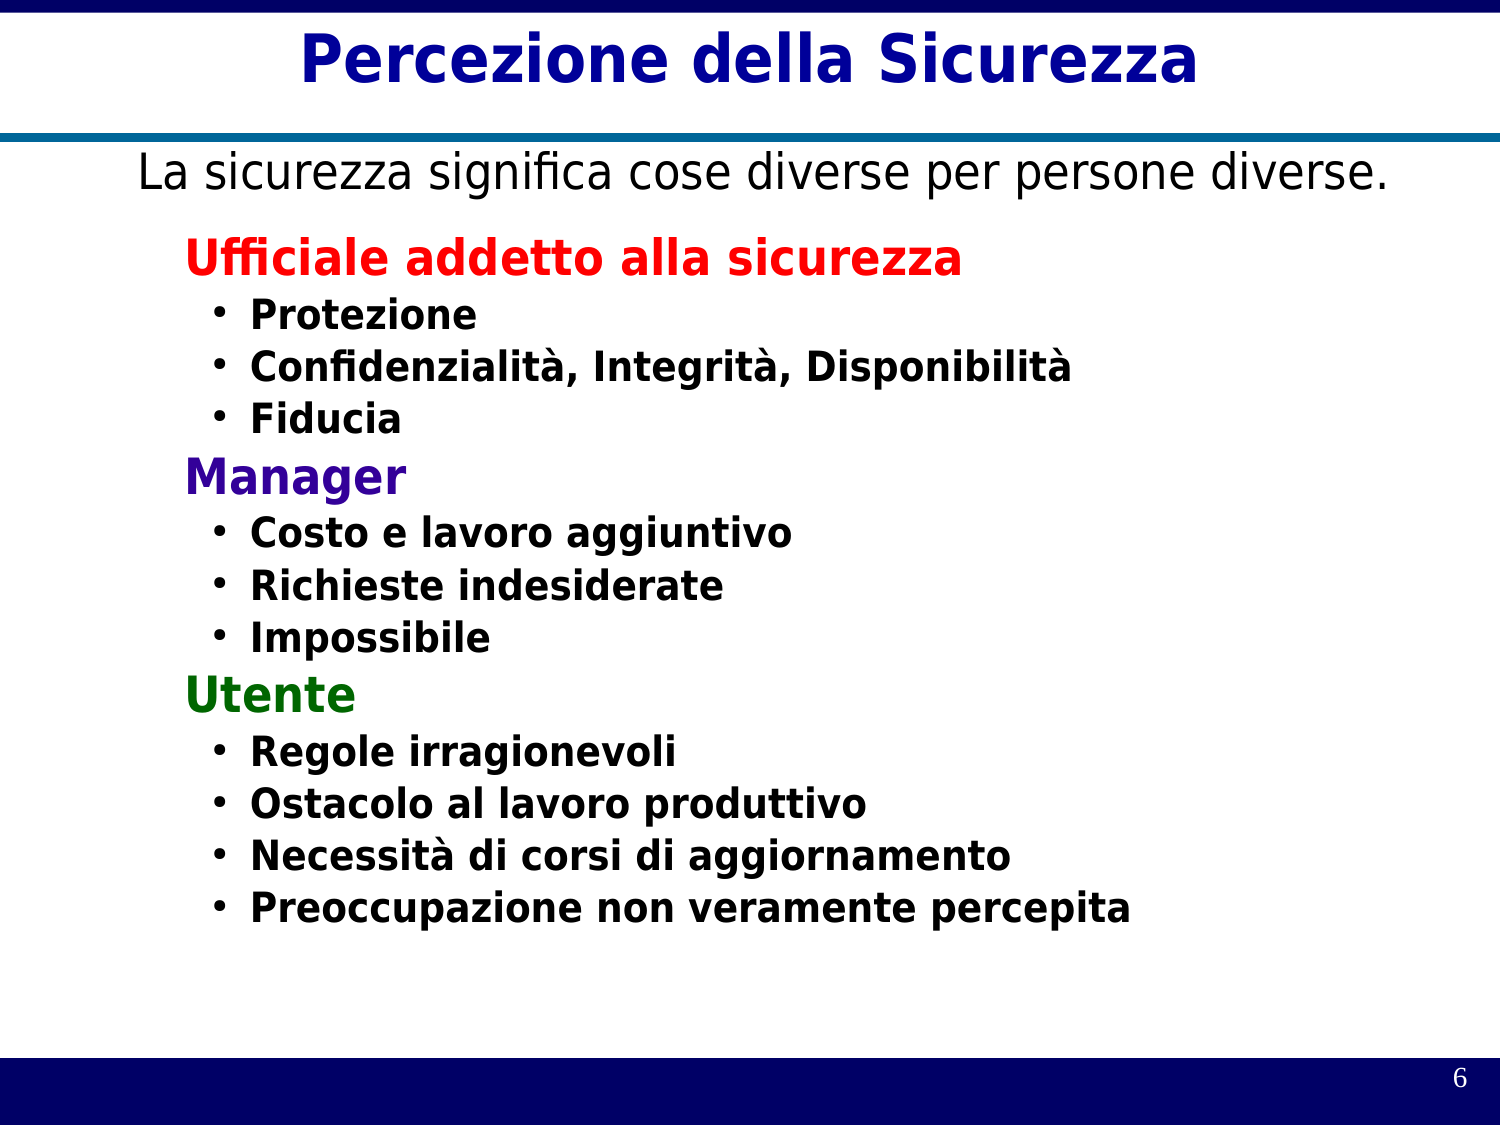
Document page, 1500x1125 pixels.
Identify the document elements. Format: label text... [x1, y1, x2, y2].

list La sicurezza significa cose diverse per persone diverse. Ufficiale addetto alla sicurezza Protezione Confidenzialità, Integrità, Disponibilità Fiducia Manager Costo e lavoro aggiuntivo Richieste indesiderate Impossibile Utente Regole irragionevoli Ostacolo al lavoro produttivo Necessità di corsi di aggiornamento Preoccupazione non veramente percepita [62, 150, 1438, 966]
title Percezione della Sicurezza [62, 0, 1438, 126]
